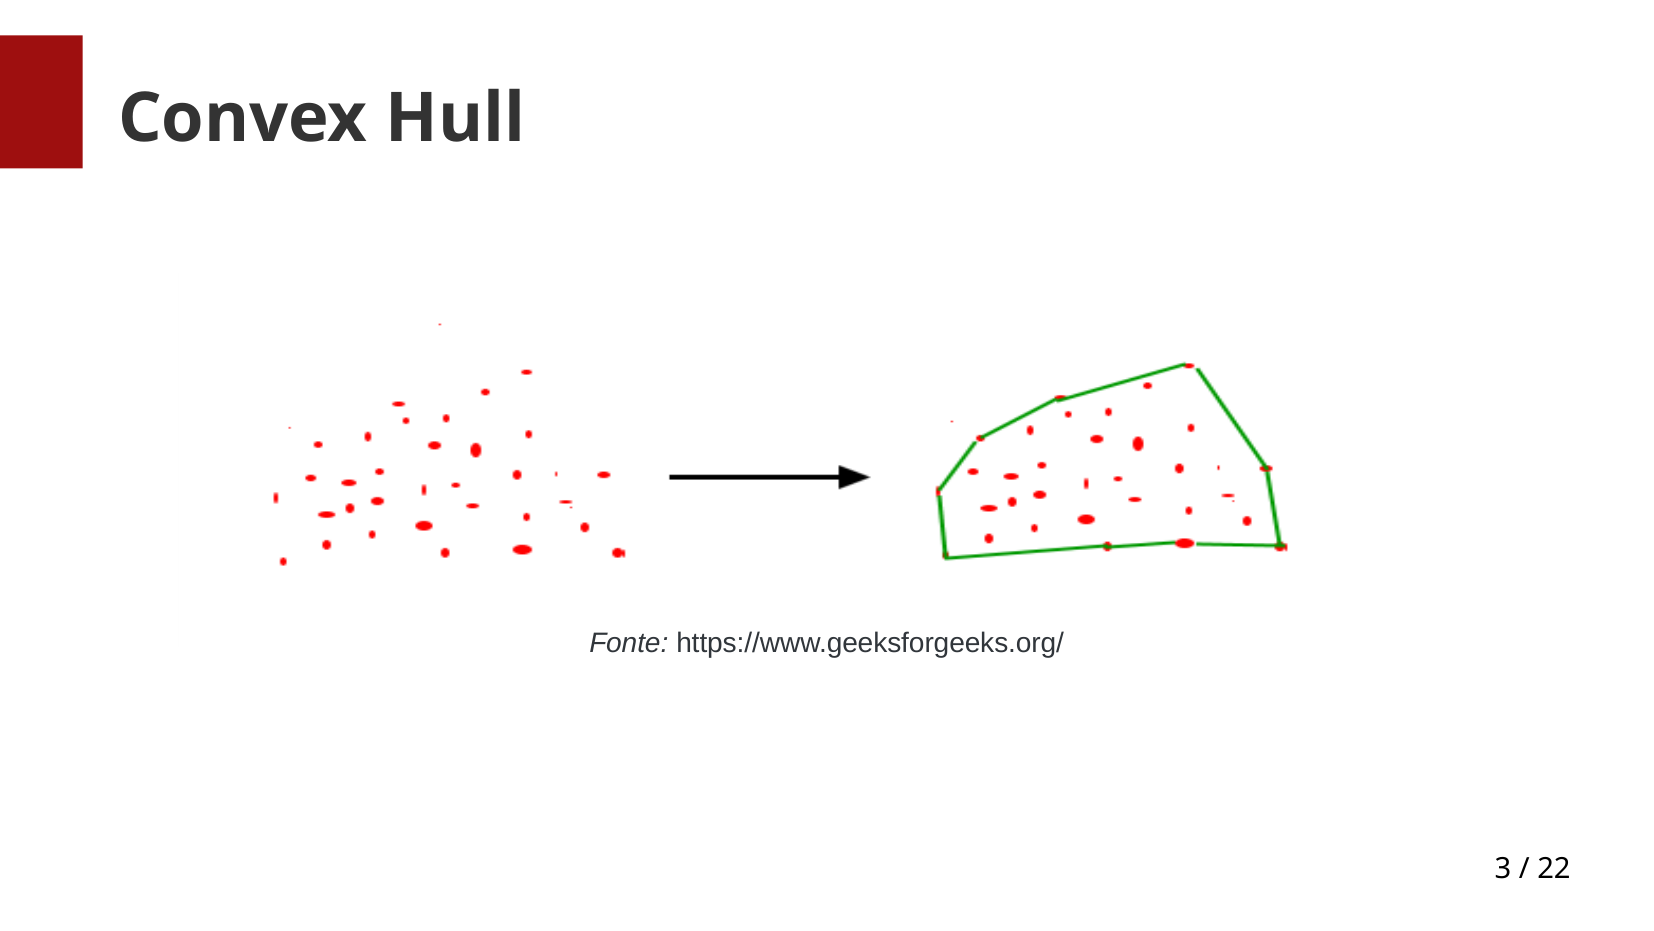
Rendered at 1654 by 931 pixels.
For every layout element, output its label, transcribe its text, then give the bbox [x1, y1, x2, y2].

picture [177, 273, 1364, 620]
text_box Fonte: https://www.geeksforgeeks.org/ [0, 620, 1654, 667]
title Convex Hull [118, 37, 1571, 193]
